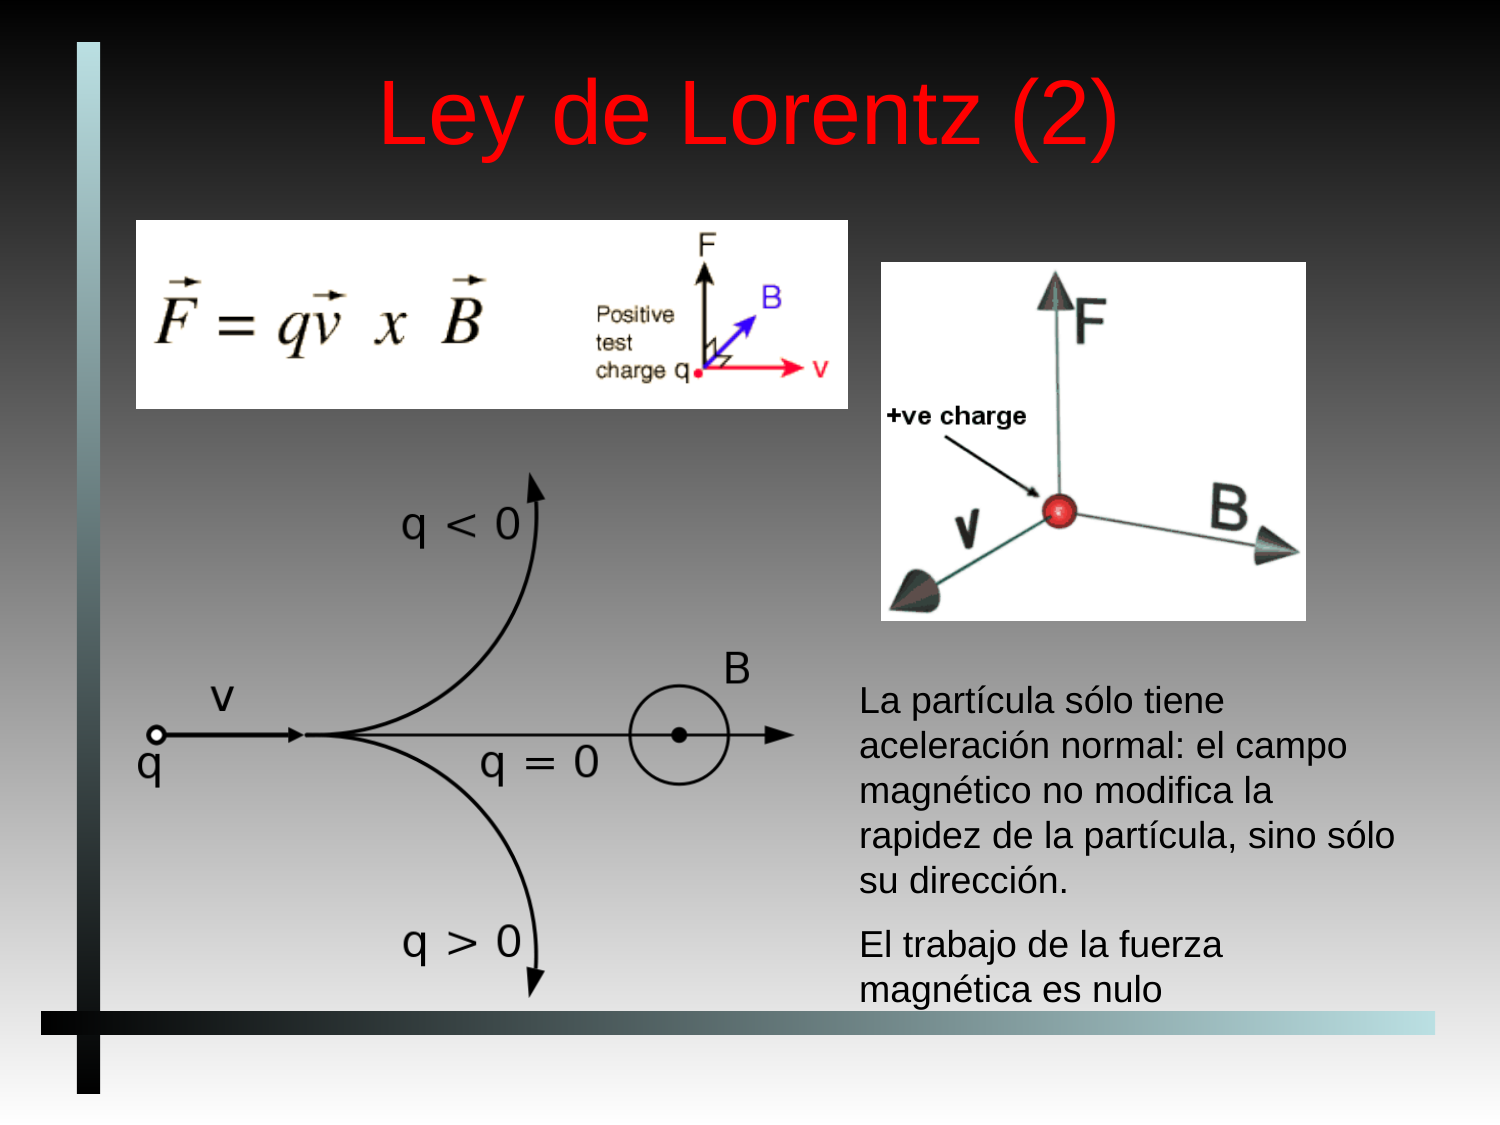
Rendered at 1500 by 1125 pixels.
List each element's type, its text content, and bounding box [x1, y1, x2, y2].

title Ley de Lorentz (2) [75, 45, 1425, 233]
picture [881, 262, 1306, 622]
picture [135, 467, 799, 1002]
picture [135, 219, 849, 410]
text_box La partícula sólo tiene aceleración normal: el campo magnético no modifica la rapidez de la partícula, sino sólo su dirección. El trabajo de la fuerza magnética es nulo [844, 668, 1412, 1018]
